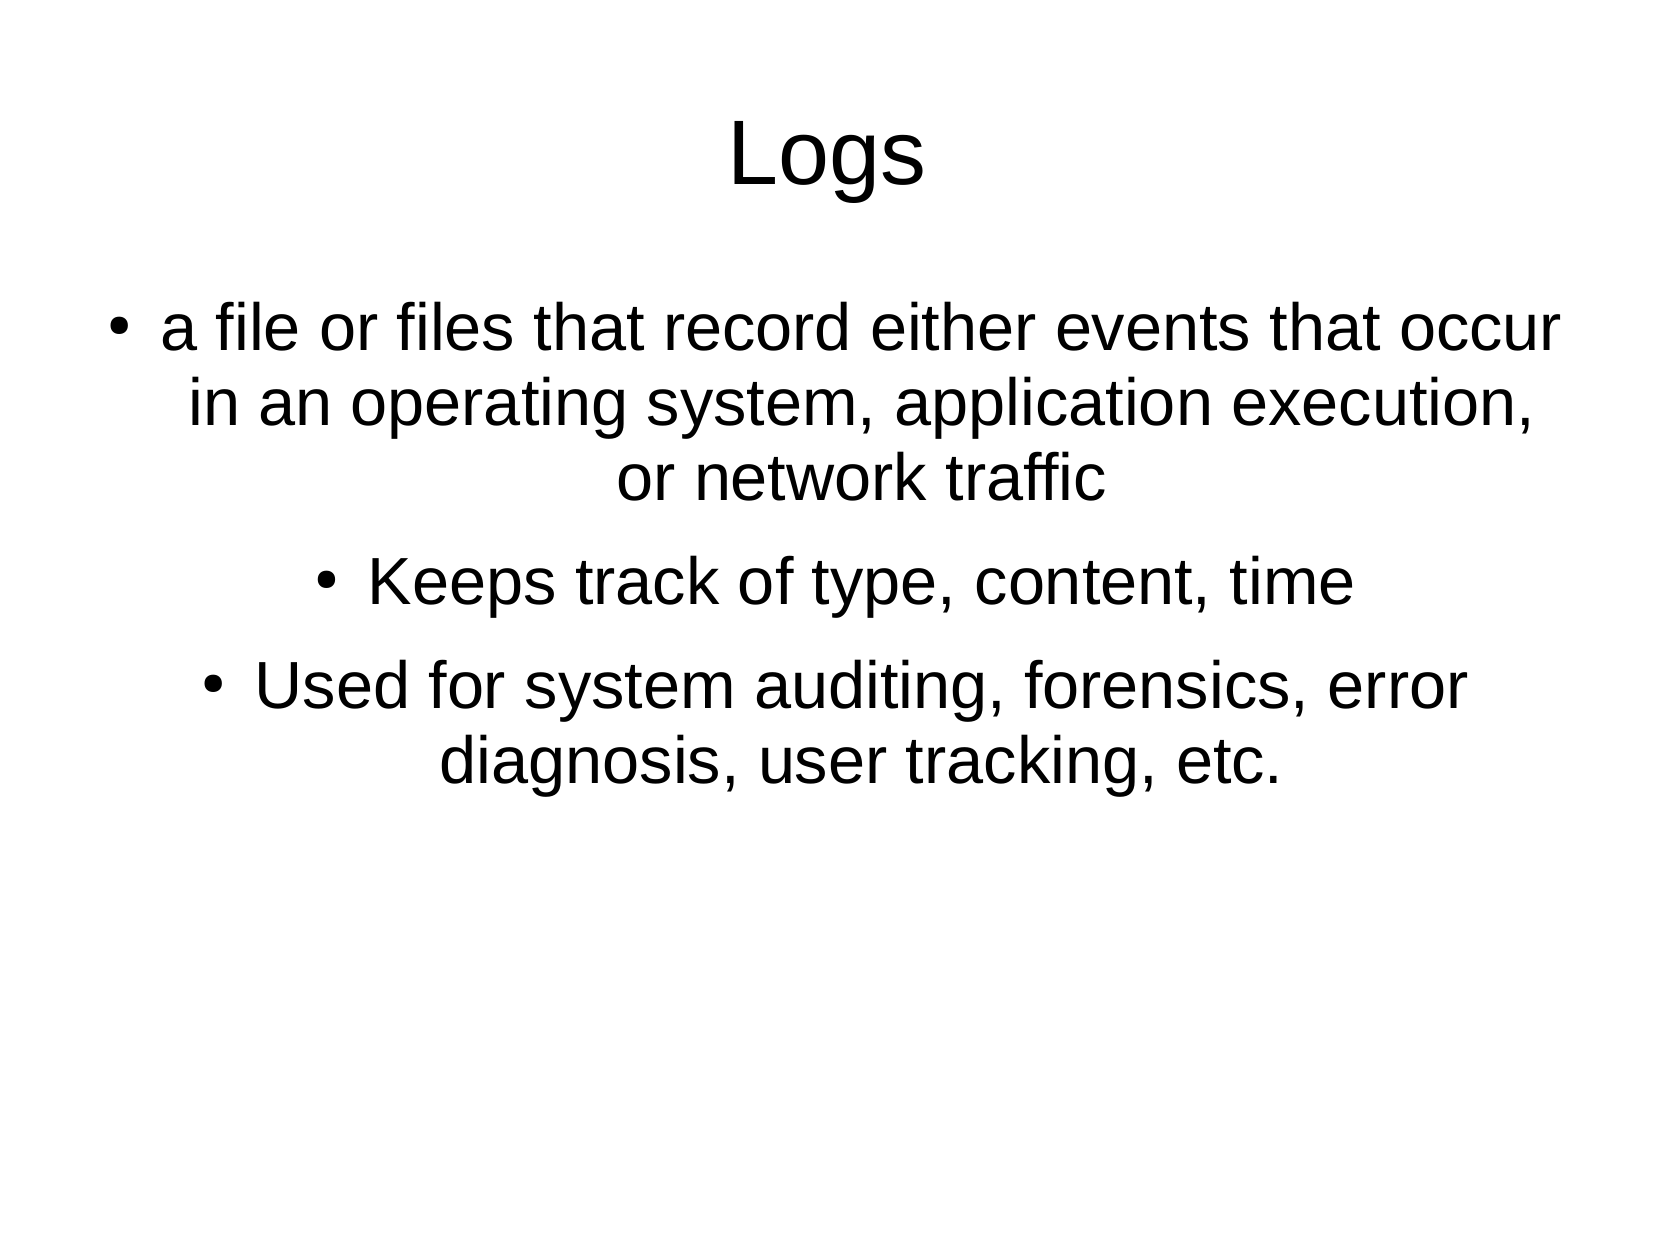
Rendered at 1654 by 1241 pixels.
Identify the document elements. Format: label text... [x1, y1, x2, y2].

title Logs [82, 49, 1571, 257]
list a file or files that record either events that occur in an operating system, application execution, or network traffic Keeps track of type, content, time Used for system auditing, forensics, error diagnosis, user tracking, etc. [82, 290, 1571, 1010]
